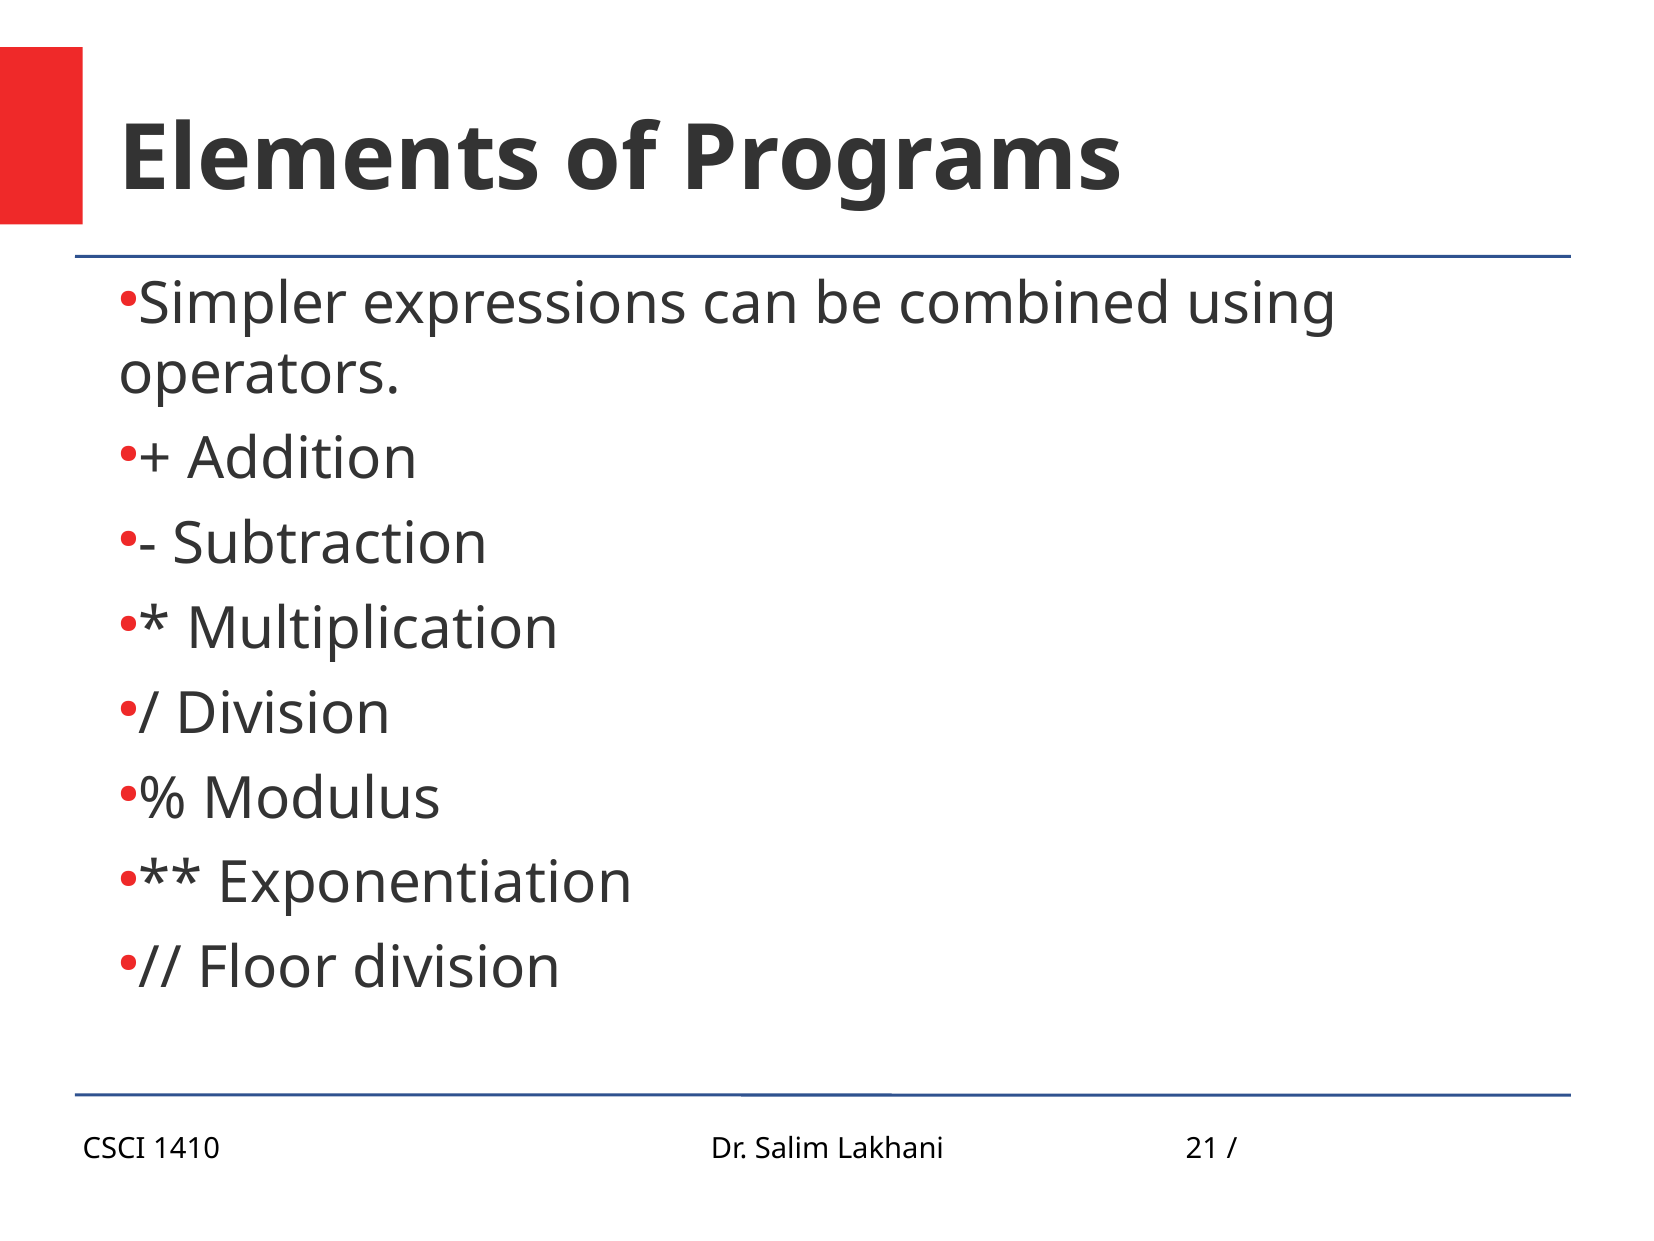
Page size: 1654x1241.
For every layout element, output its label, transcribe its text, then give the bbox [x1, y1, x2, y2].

text_box / [1185, 1129, 1571, 1216]
list Simpler expressions can be combined using operators. + Addition - Subtraction * Multiplication / Division % Modulus ** Exponentiation // Floor division [118, 265, 1536, 1081]
title Elements of Programs [118, 49, 1571, 257]
text_box Dr. Salim Lakhani [565, 1129, 1090, 1216]
text_box CSCI 1410 [82, 1129, 468, 1216]
